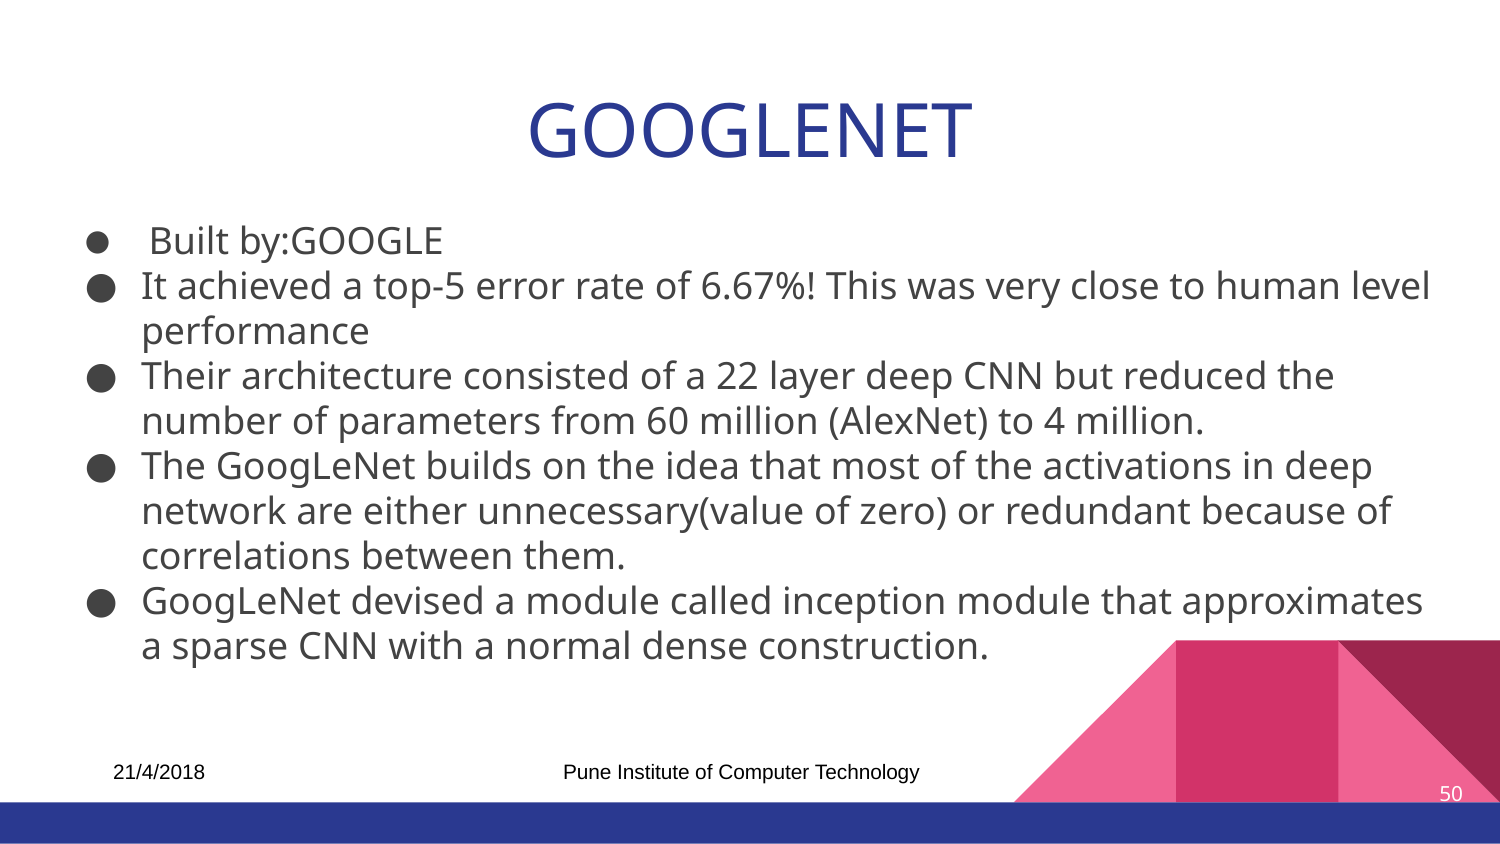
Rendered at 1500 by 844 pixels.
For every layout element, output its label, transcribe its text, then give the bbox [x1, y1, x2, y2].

slide_number <number> [1387, 762, 1478, 828]
list Built by:GOOGLE It achieved a top-5 error rate of 6.67%! This was very close to human level performance Their architecture consisted of a 22 layer deep CNN but reduced the number of parameters from 60 million (AlexNet) to 4 million. The GoogLeNet builds on the idea that most of the activations in deep network are either unnecessary(value of zero) or redundant because of correlations between them. GoogLeNet devised a module called inception module that approximates a sparse CNN with a normal dense construction. [51, 201, 1449, 765]
title GOOGLENET [51, 67, 1449, 167]
